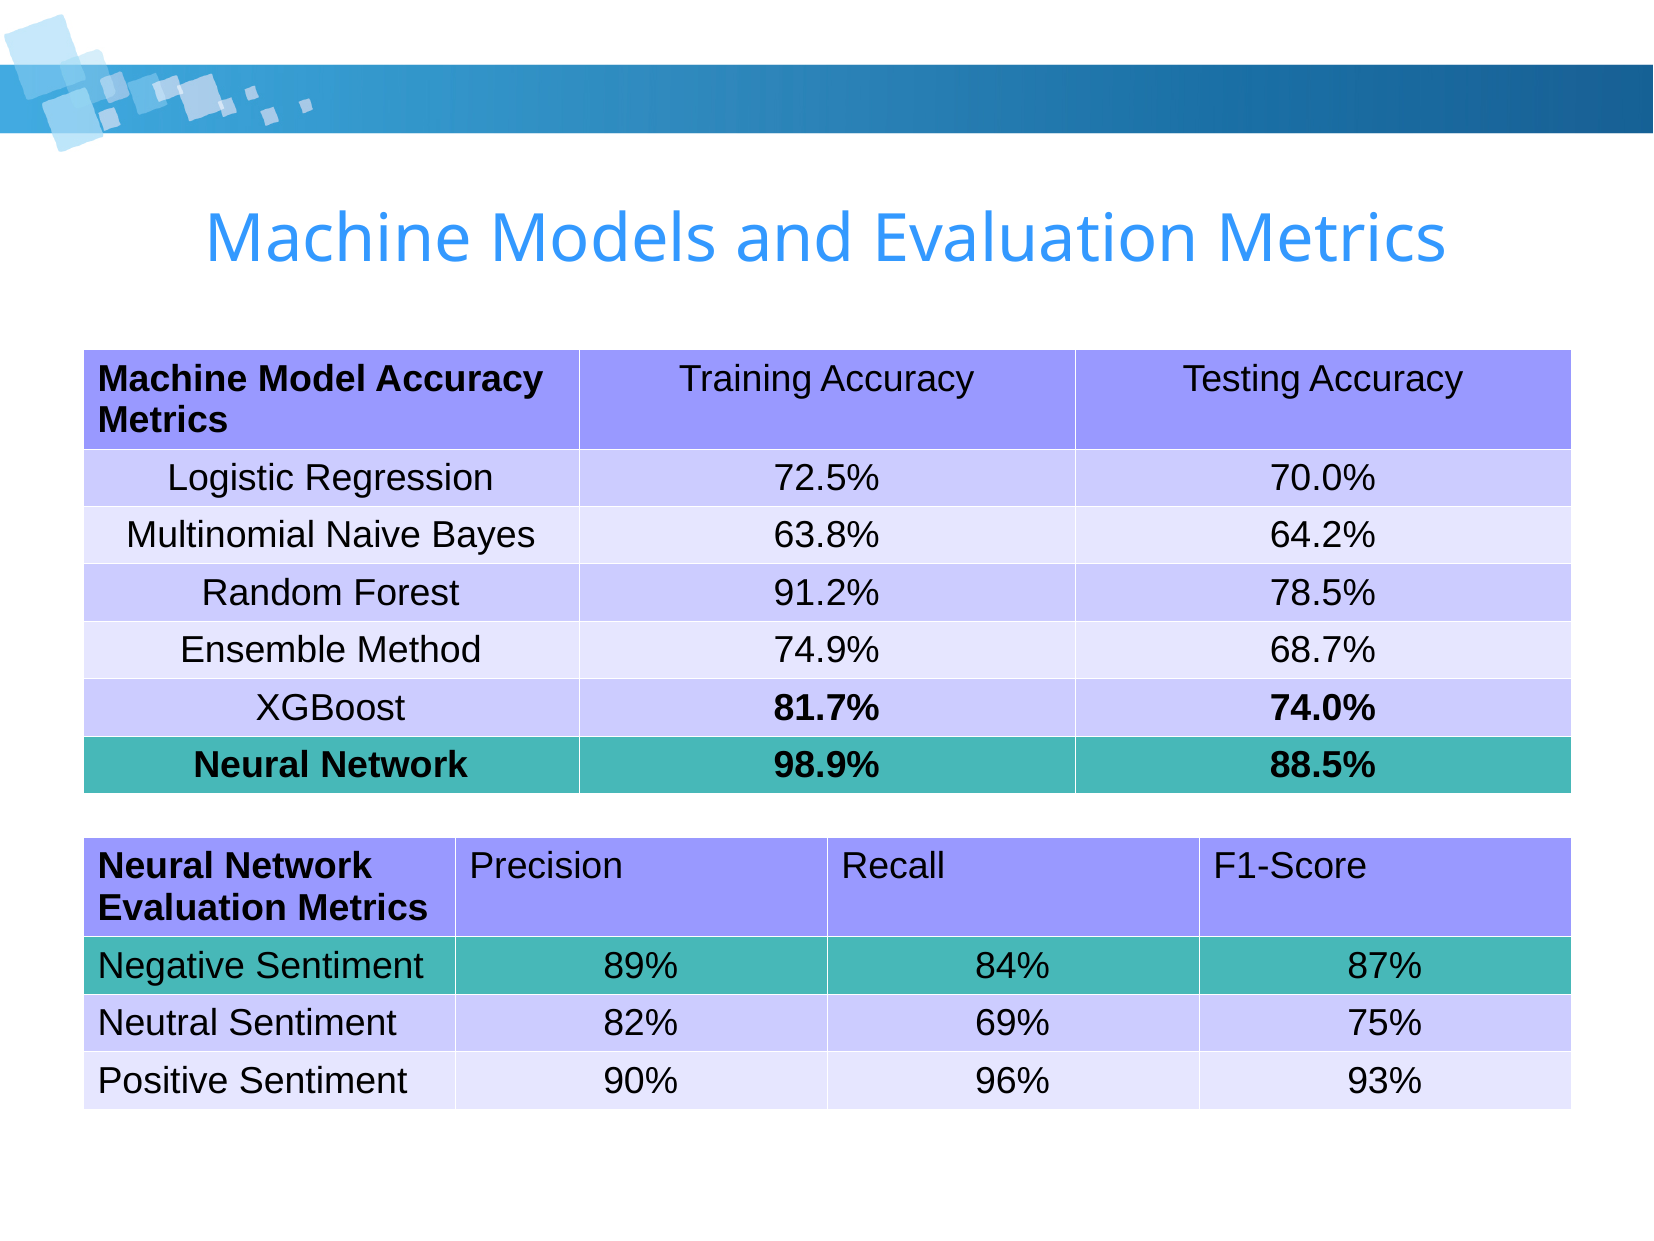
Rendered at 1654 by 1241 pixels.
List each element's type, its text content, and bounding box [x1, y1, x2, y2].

table_cell 63.8% [580, 507, 1075, 563]
table_cell 98.9% [580, 737, 1075, 793]
table_cell 91.2% [580, 564, 1075, 621]
table_cell Positive Sentiment [84, 1052, 455, 1109]
table_header Recall [828, 838, 1199, 936]
table_cell 70.0% [1076, 450, 1571, 506]
table_cell Ensemble Method [84, 622, 579, 678]
table_cell 72.5% [580, 450, 1075, 506]
table_cell 74.0% [1076, 679, 1571, 736]
table_cell 82% [456, 995, 827, 1051]
table_header Neural Network Evaluation Metrics [84, 838, 455, 936]
table_cell Random Forest [84, 564, 579, 621]
table_cell 87% [1200, 937, 1571, 994]
table_cell 75% [1200, 995, 1571, 1051]
table_cell Neural Network [84, 737, 579, 793]
table_cell 89% [456, 937, 827, 994]
table_cell 64.2% [1076, 507, 1571, 563]
table_header Machine Model Accuracy Metrics [84, 350, 579, 449]
table_header Precision [456, 838, 827, 936]
table_cell 96% [828, 1052, 1199, 1109]
table_header F1-Score [1200, 838, 1571, 936]
table_cell Negative Sentiment [84, 937, 455, 994]
table_cell Logistic Regression [84, 450, 579, 506]
table_header Training Accuracy [580, 350, 1075, 449]
table_cell 81.7% [580, 679, 1075, 736]
table_cell 78.5% [1076, 564, 1571, 621]
table_cell 69% [828, 995, 1199, 1051]
table_cell Neutral Sentiment [84, 995, 455, 1051]
title Machine Models and Evaluation Metrics [82, 132, 1571, 340]
table_cell 74.9% [580, 622, 1075, 678]
picture [0, 0, 1653, 1238]
table_cell 93% [1200, 1052, 1571, 1109]
table_cell 90% [456, 1052, 827, 1109]
table_cell 88.5% [1076, 737, 1571, 793]
table_cell XGBoost [84, 679, 579, 736]
table_cell 68.7% [1076, 622, 1571, 678]
table_header Testing Accuracy [1076, 350, 1571, 449]
table_cell 84% [828, 937, 1199, 994]
table_cell Multinomial Naive Bayes [84, 507, 579, 563]
